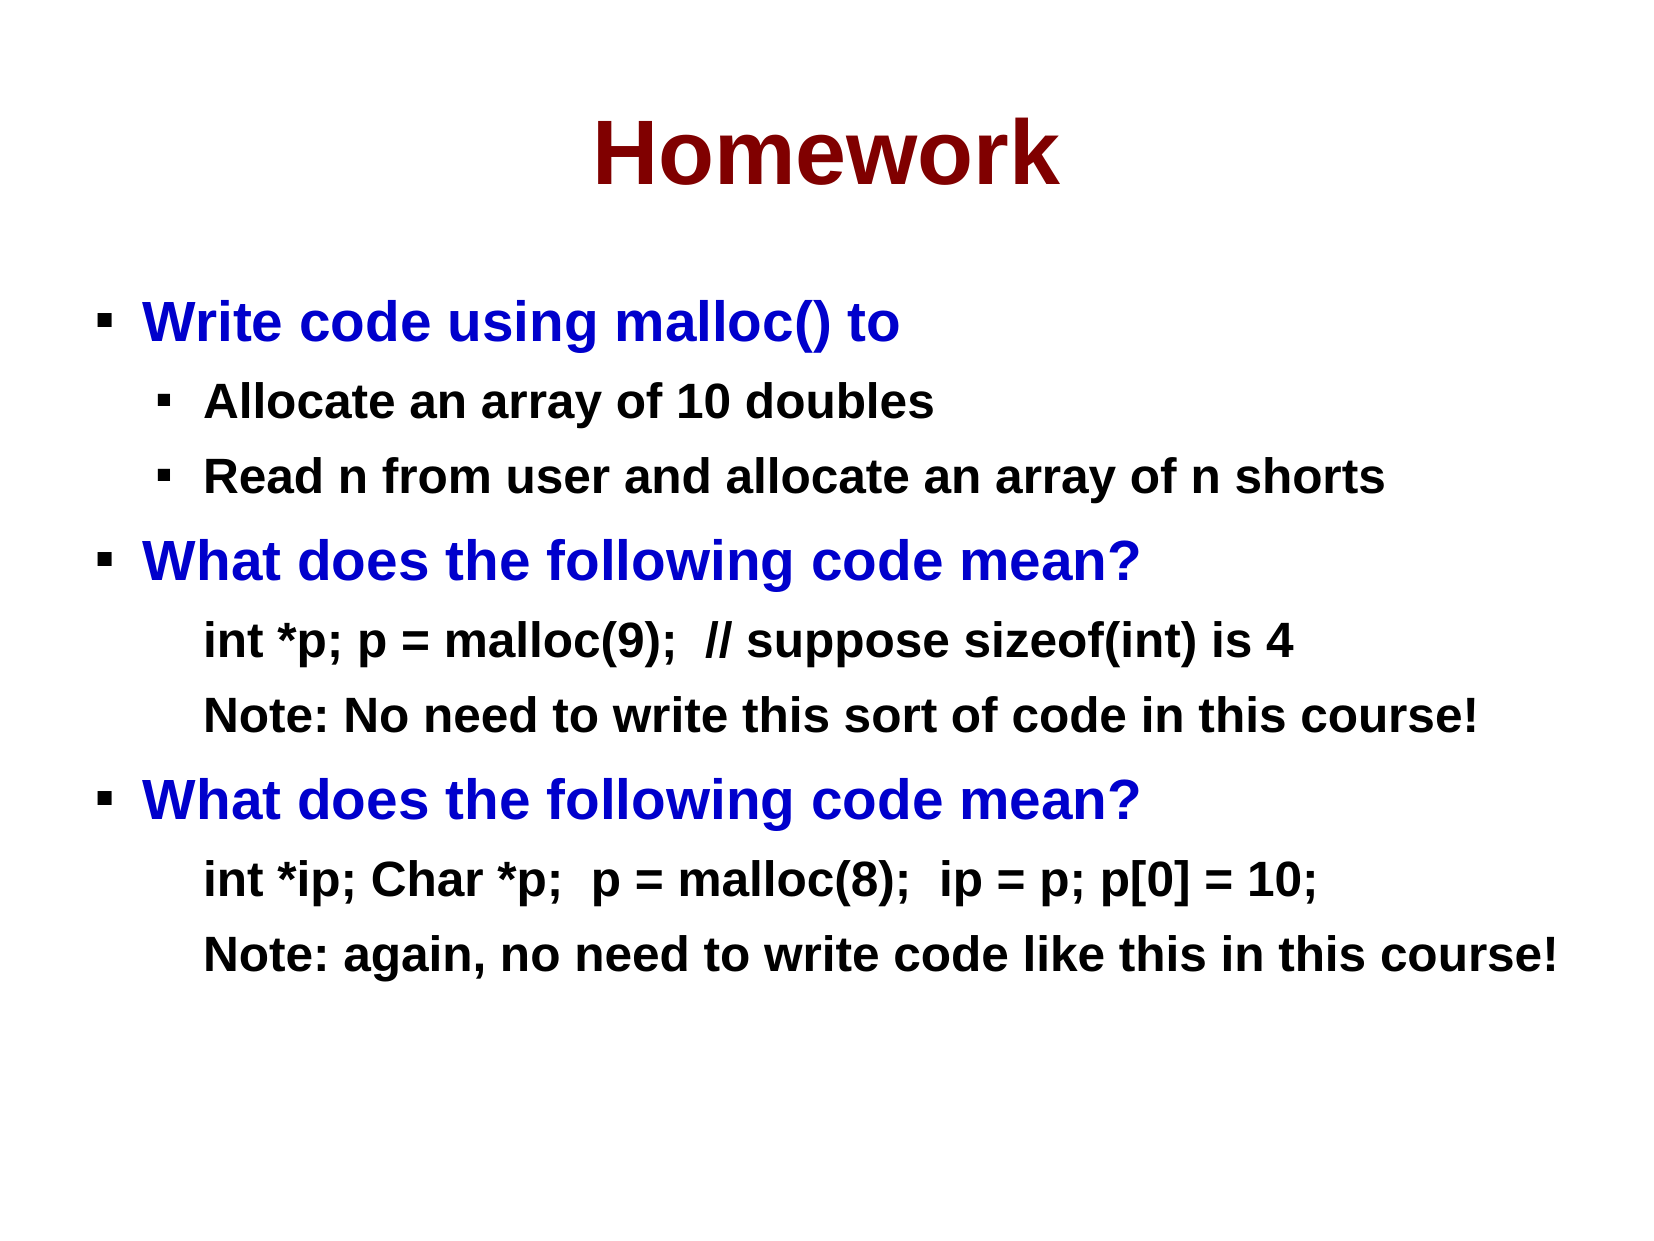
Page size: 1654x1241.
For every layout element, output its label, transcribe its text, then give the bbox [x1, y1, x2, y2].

list Write code using malloc() to Allocate an array of 10 doubles Read n from user and allocate an array of n shorts What does the following code mean? int *p; p = malloc(9); // suppose sizeof(int) is 4 Note: No need to write this sort of code in this course! What does the following code mean? int *ip; Char *p; p = malloc(8); ip = p; p[0] = 10; Note: again, no need to write code like this in this course! [82, 290, 1571, 1010]
title Homework [82, 49, 1571, 257]
